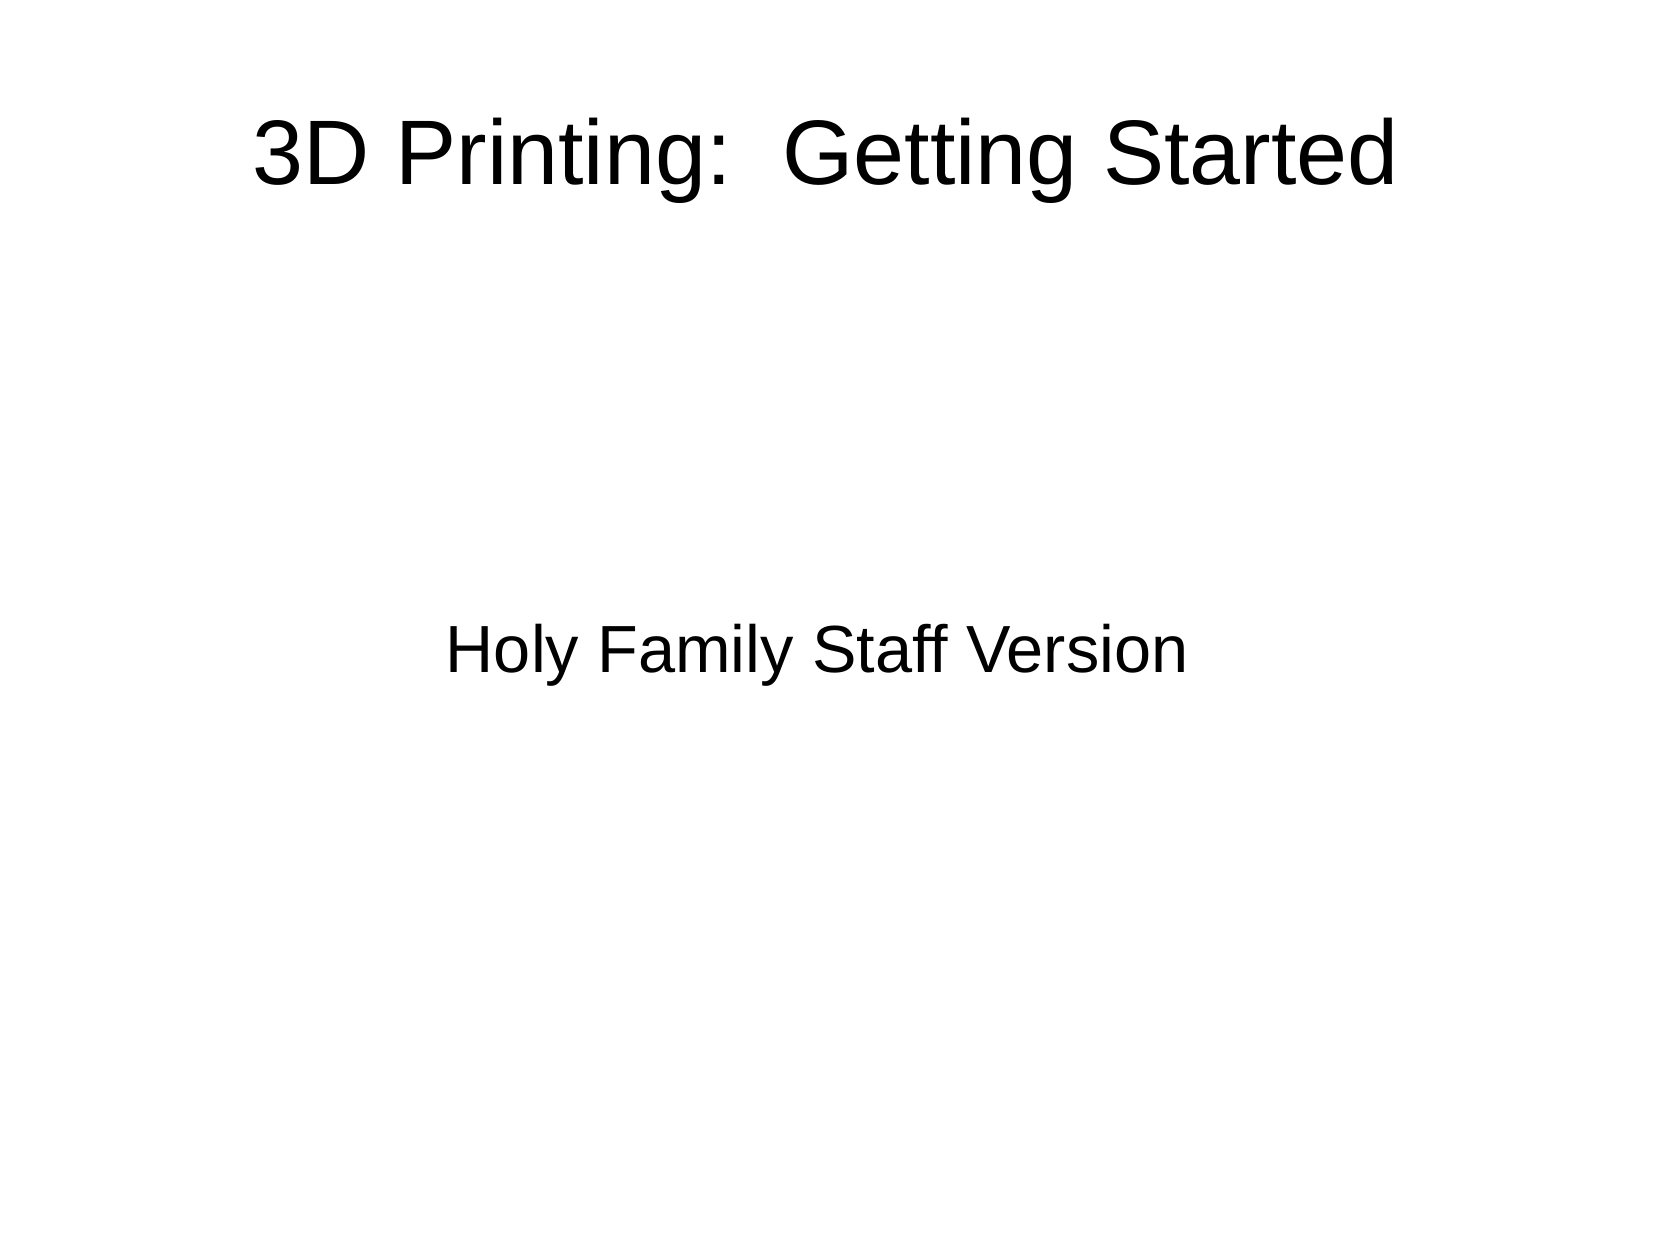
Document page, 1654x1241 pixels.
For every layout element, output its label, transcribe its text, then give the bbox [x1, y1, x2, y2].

title 3D Printing: Getting Started [82, 49, 1571, 257]
subtitle Holy Family Staff Version [82, 290, 1571, 1010]
